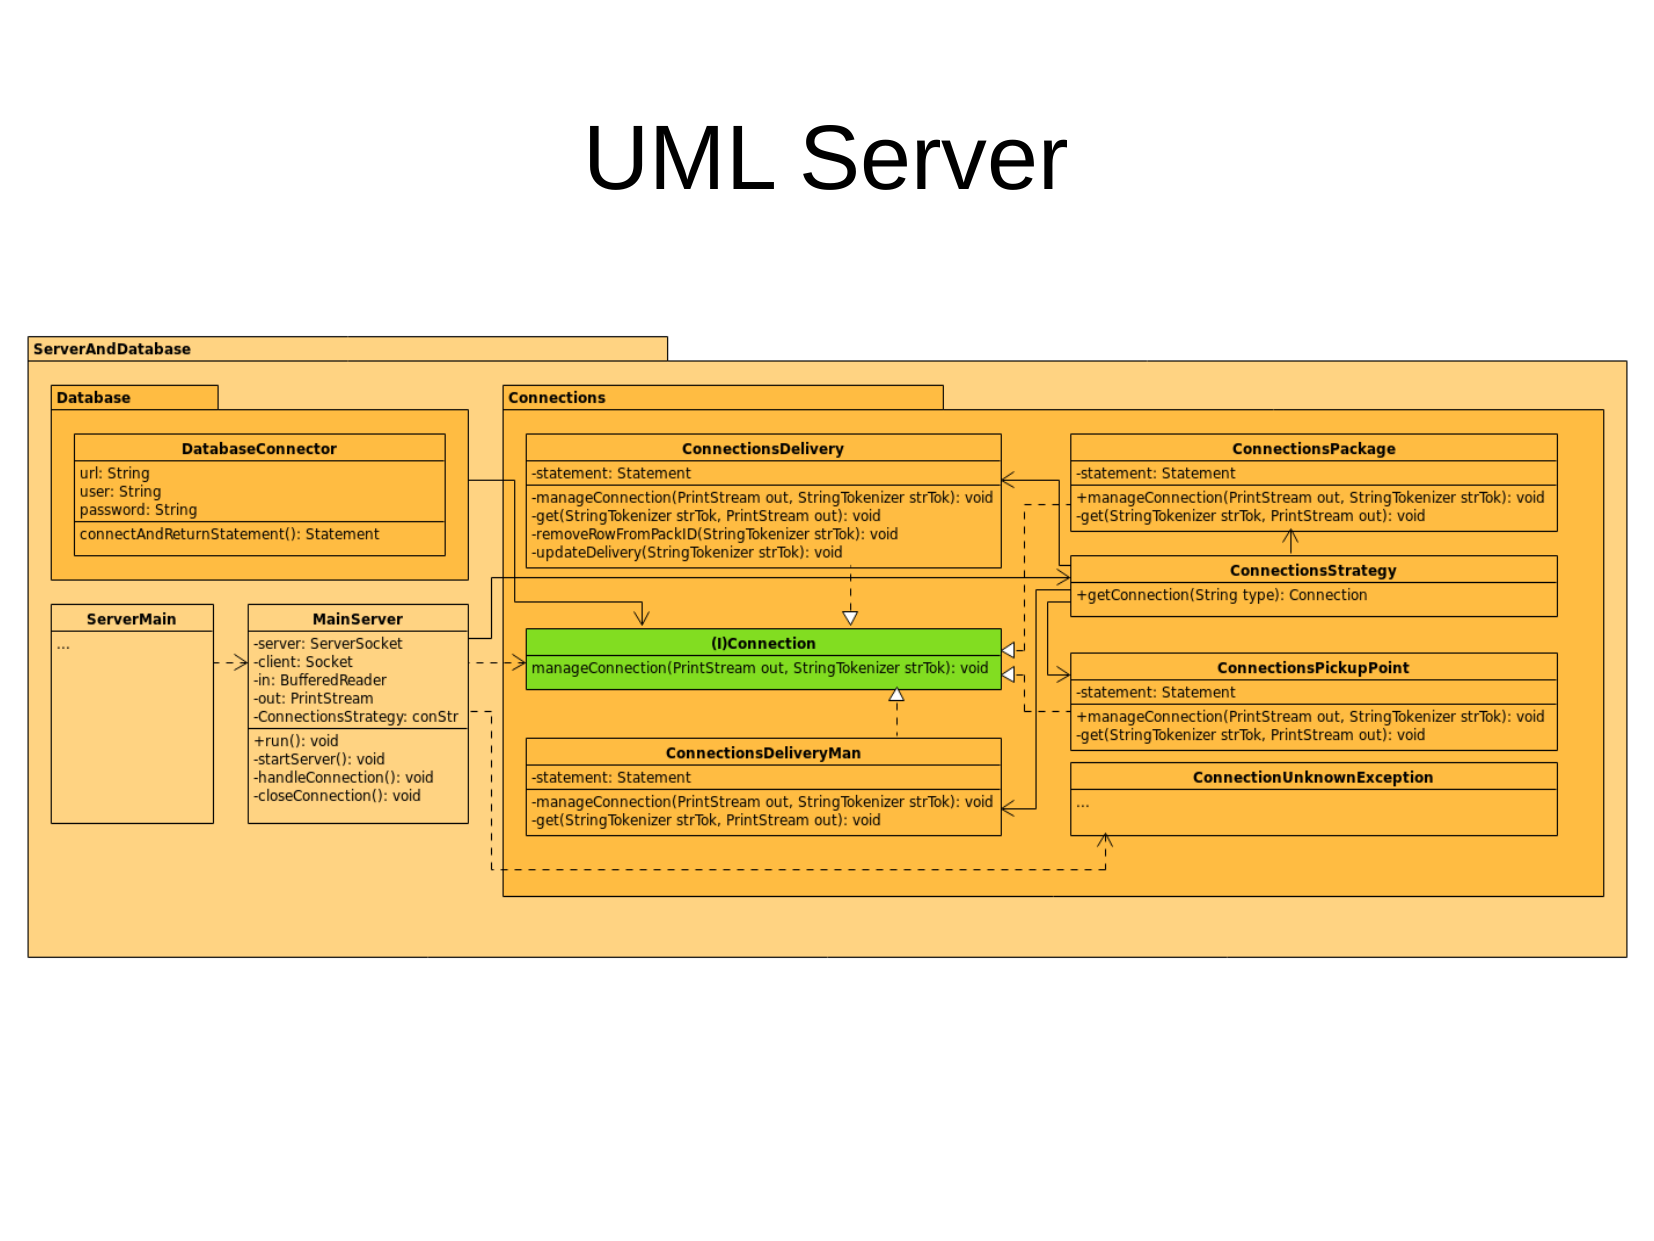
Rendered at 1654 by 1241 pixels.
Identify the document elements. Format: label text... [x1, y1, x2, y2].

picture [16, 324, 1638, 969]
title UML Server [82, 49, 1571, 257]
